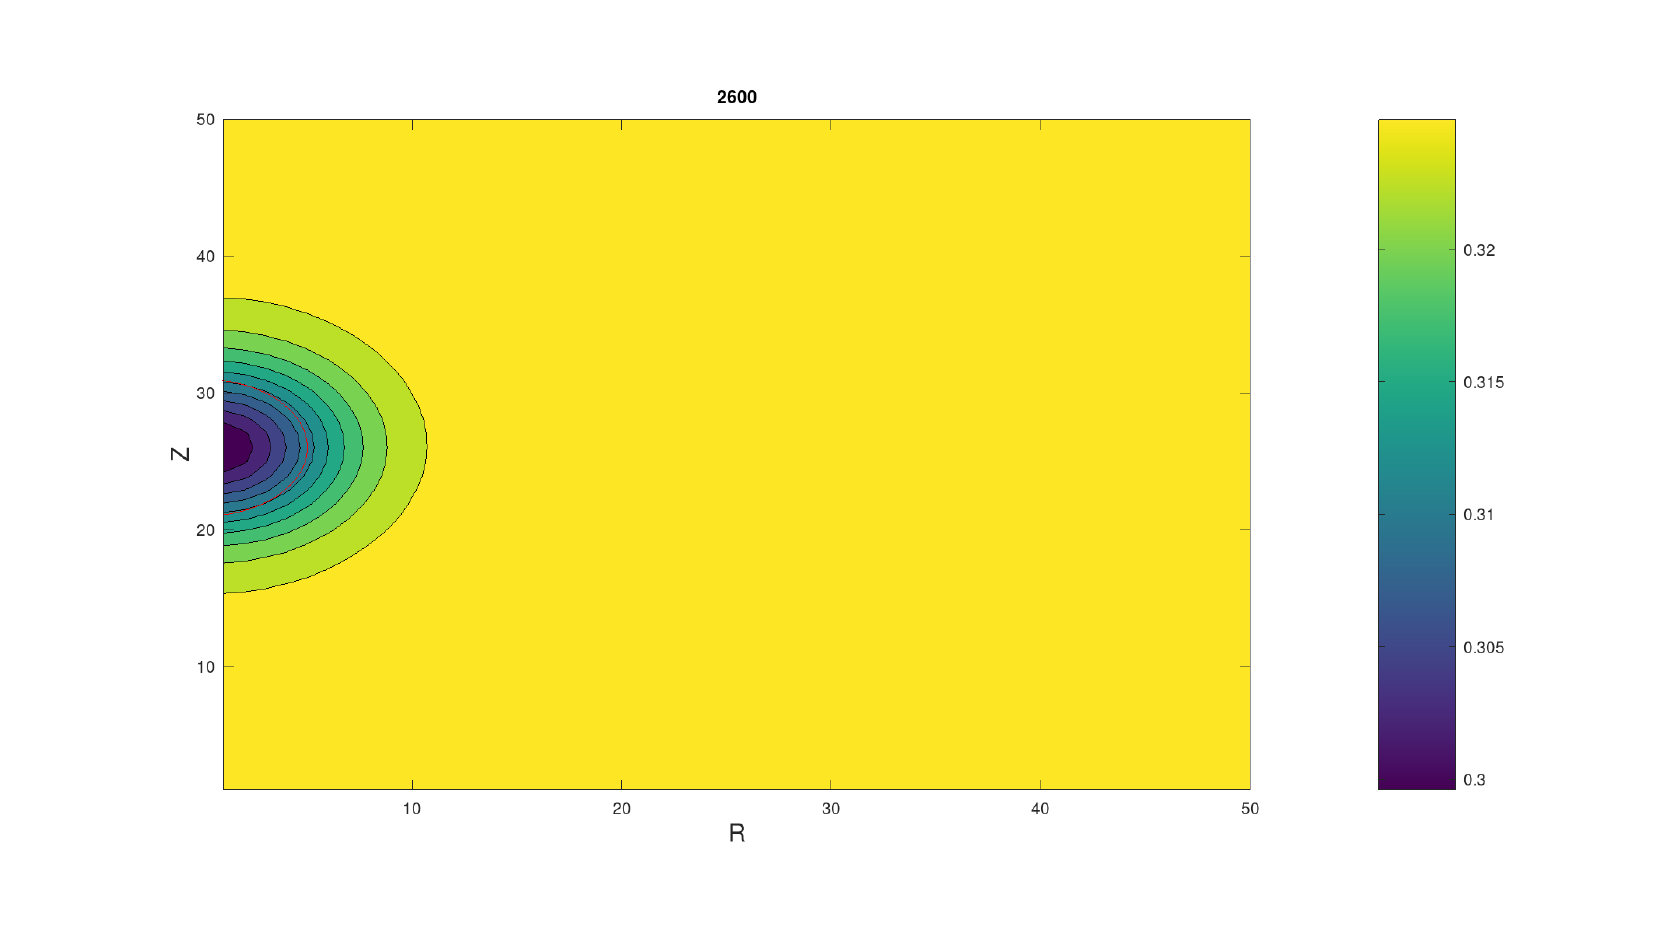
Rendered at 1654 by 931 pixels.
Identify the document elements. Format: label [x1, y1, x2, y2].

picture [8, 57, 1654, 880]
